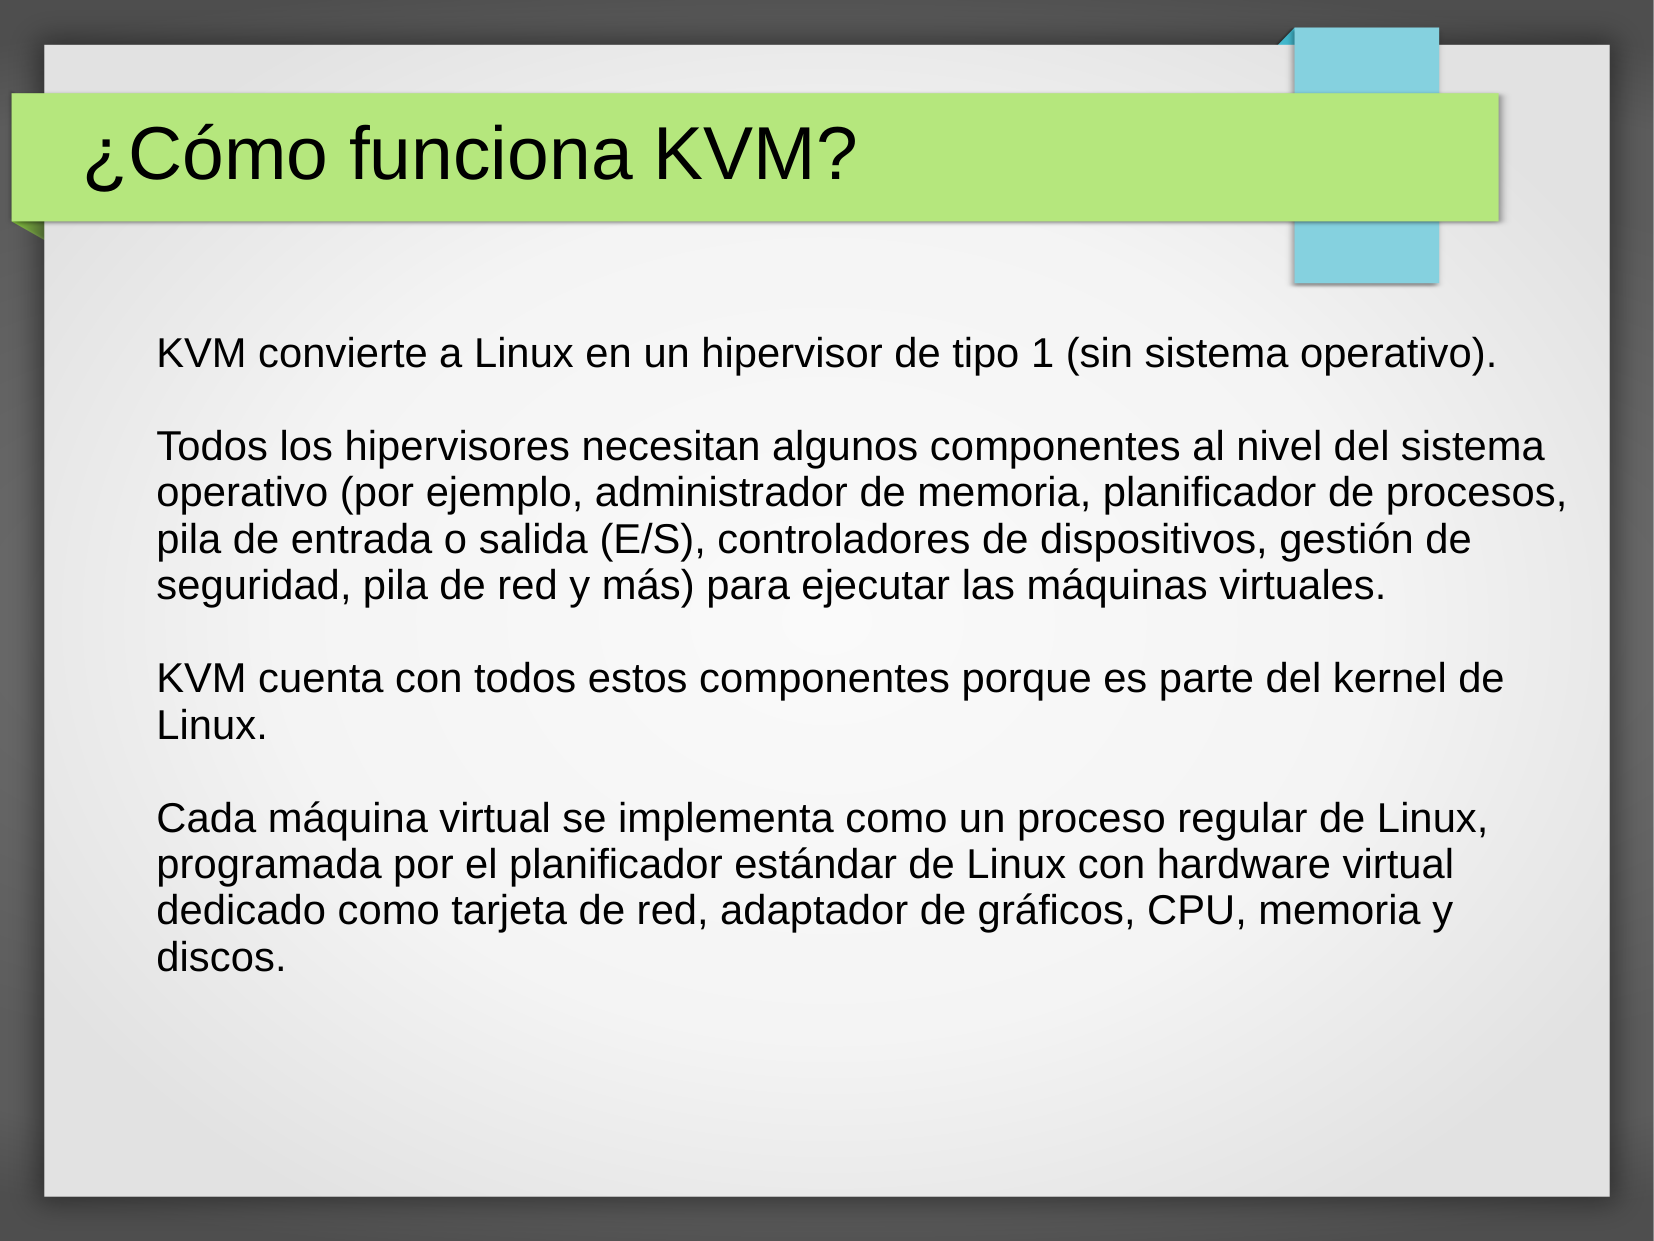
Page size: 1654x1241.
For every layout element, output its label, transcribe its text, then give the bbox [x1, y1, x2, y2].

title ¿Cómo funciona KVM? [82, 94, 1264, 213]
picture [0, 0, 1654, 1241]
subtitle KVM convierte a Linux en un hipervisor de tipo 1 (sin sistema operativo). Todos los hipervisores necesitan algunos componentes al nivel del sistema operativo (por ejemplo, administrador de memoria, planificador de procesos, pila de entrada o salida (E/S), controladores de dispositivos, gestión de seguridad, pila de red y más) para ejecutar las máquinas virtuales. KVM cuenta con todos estos componentes porque es parte del kernel de Linux. Cada máquina virtual se implementa como un proceso regular de Linux, programada por el planificador estándar de Linux con hardware virtual dedicado como tarjeta de red, adaptador de gráficos, CPU, memoria y discos. [82, 295, 1571, 1015]
